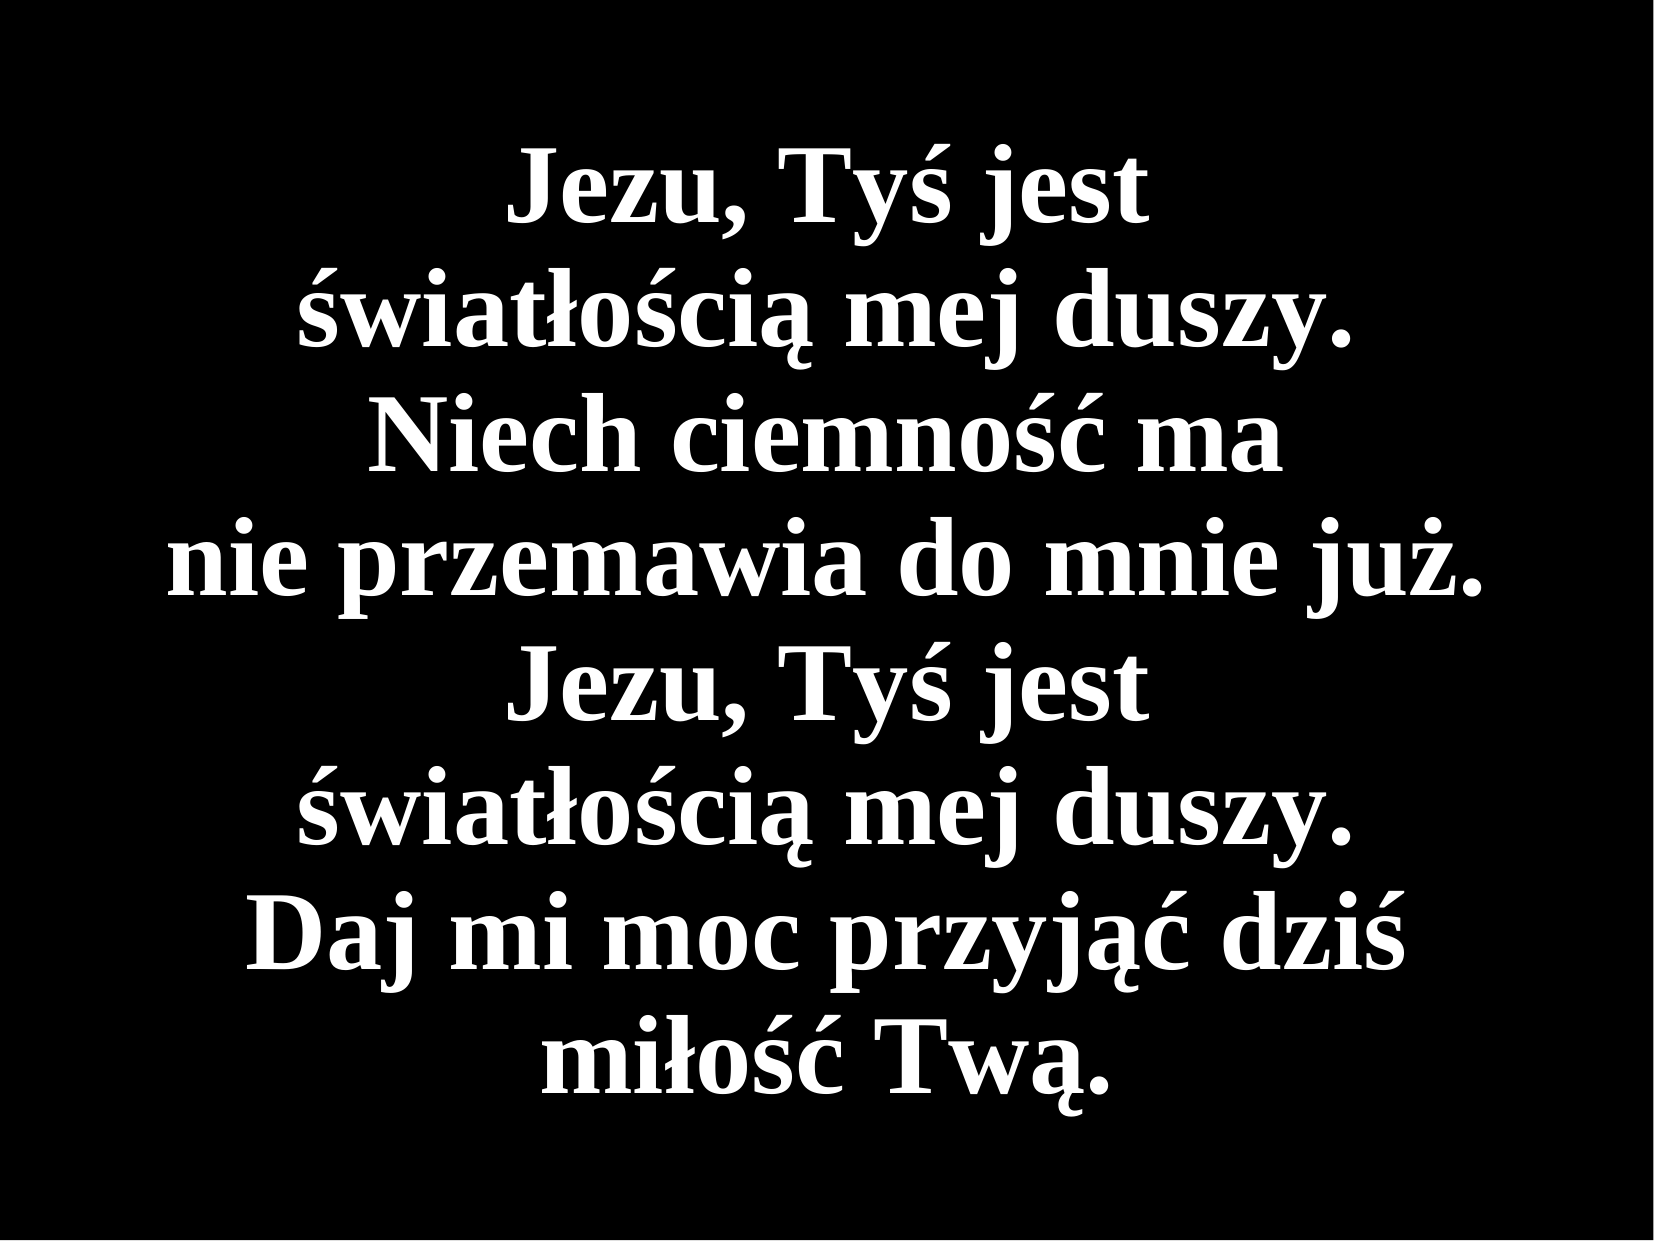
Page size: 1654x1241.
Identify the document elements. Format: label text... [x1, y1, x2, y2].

title Jezu, Tyś jest światłością mej duszy. Niech ciemność ma nie przemawia do mnie już. Jezu, Tyś jest światłością mej duszy. Daj mi moc przyjąć dziś miłość Twą. [0, 0, 1654, 1241]
